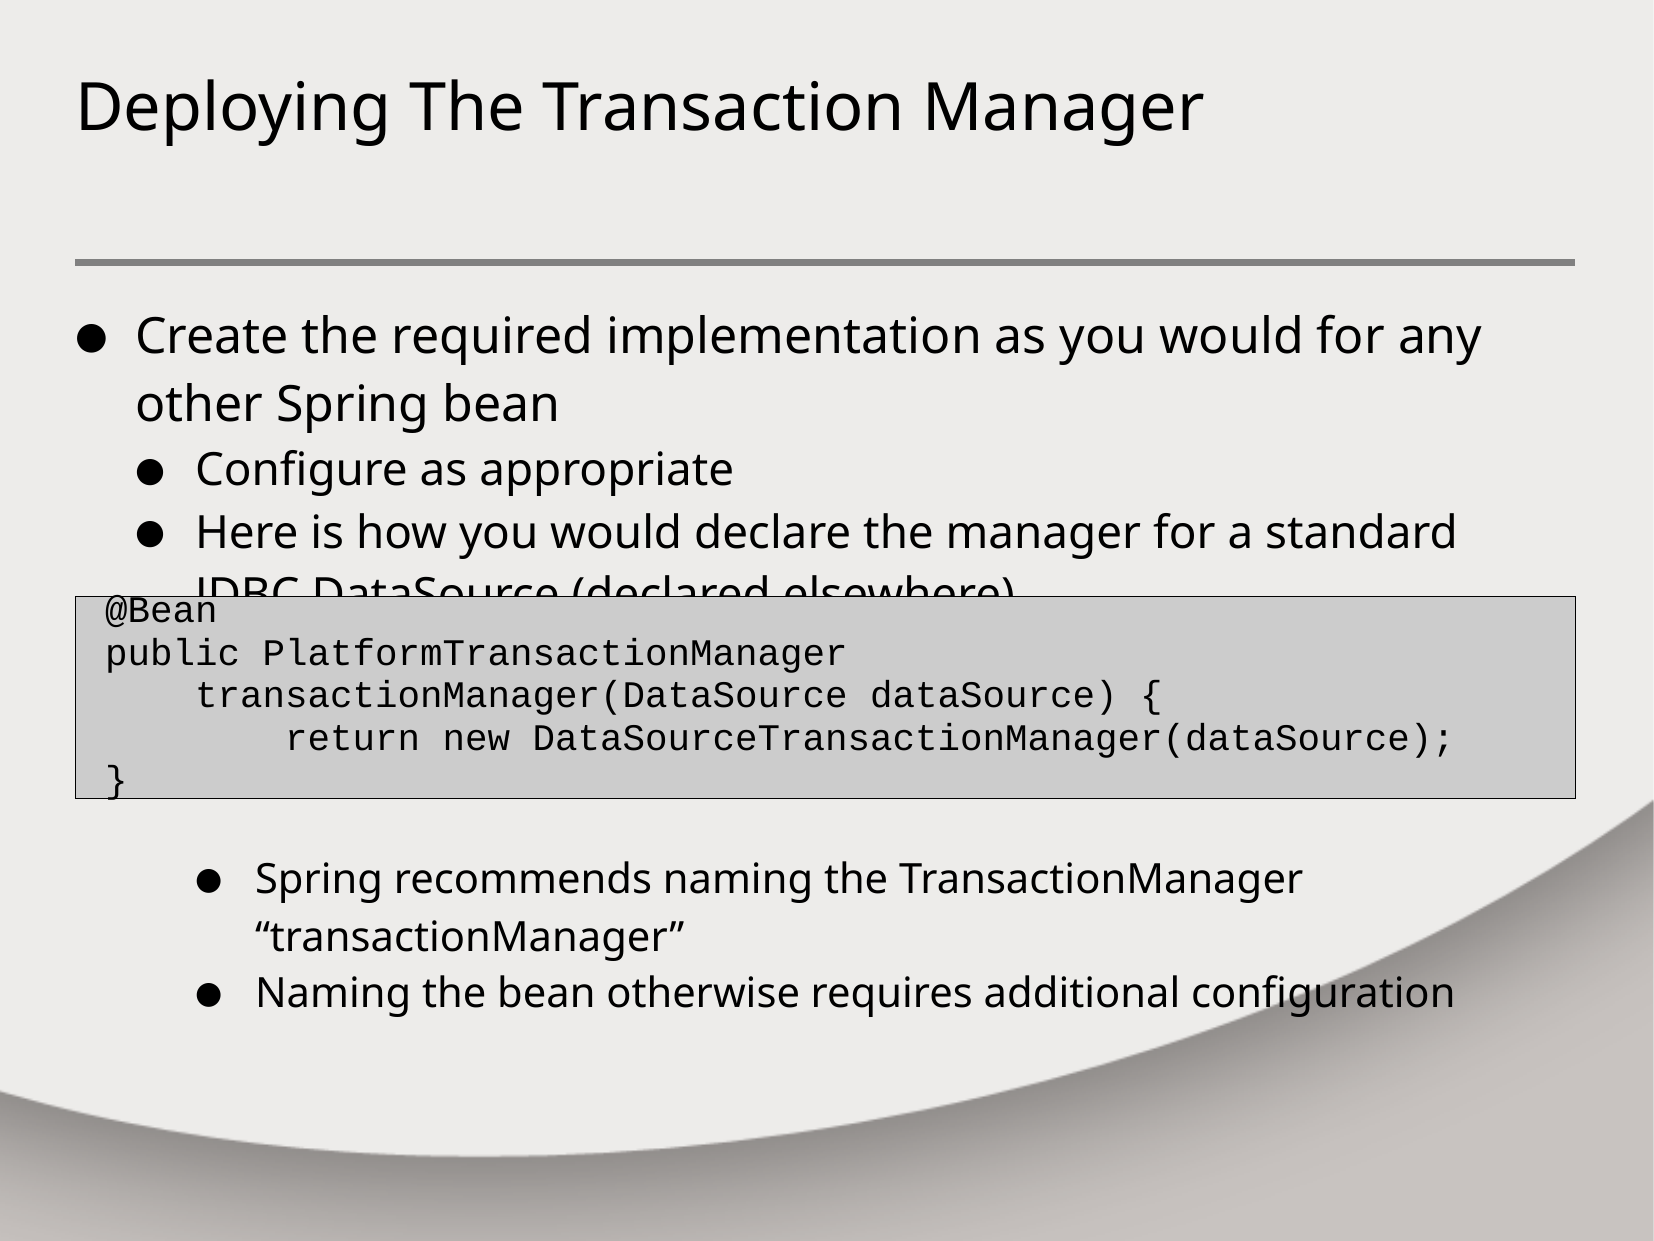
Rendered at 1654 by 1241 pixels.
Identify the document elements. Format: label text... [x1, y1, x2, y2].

list Create the required implementation as you would for any other Spring bean Configure as appropriate Here is how you would declare the manager for a standard JDBC DataSource (declared elsewhere) Spring recommends naming the TransactionManager “transactionManager” Naming the bean otherwise requires additional configuration [75, 300, 1576, 596]
text_box @Bean public PlatformTransactionManager transactionManager(DataSource dataSource) { return new DataSourceTransactionManager(dataSource); } [75, 596, 1576, 799]
list Create the required implementation as you would for any other Spring bean Configure as appropriate Here is how you would declare the manager for a standard JDBC DataSource (declared elsewhere) Spring recommends naming the TransactionManager “transactionManager” Naming the bean otherwise requires additional configuration [75, 799, 1576, 1163]
title Deploying The Transaction Manager [75, 75, 1576, 226]
picture [0, 0, 1654, 1241]
